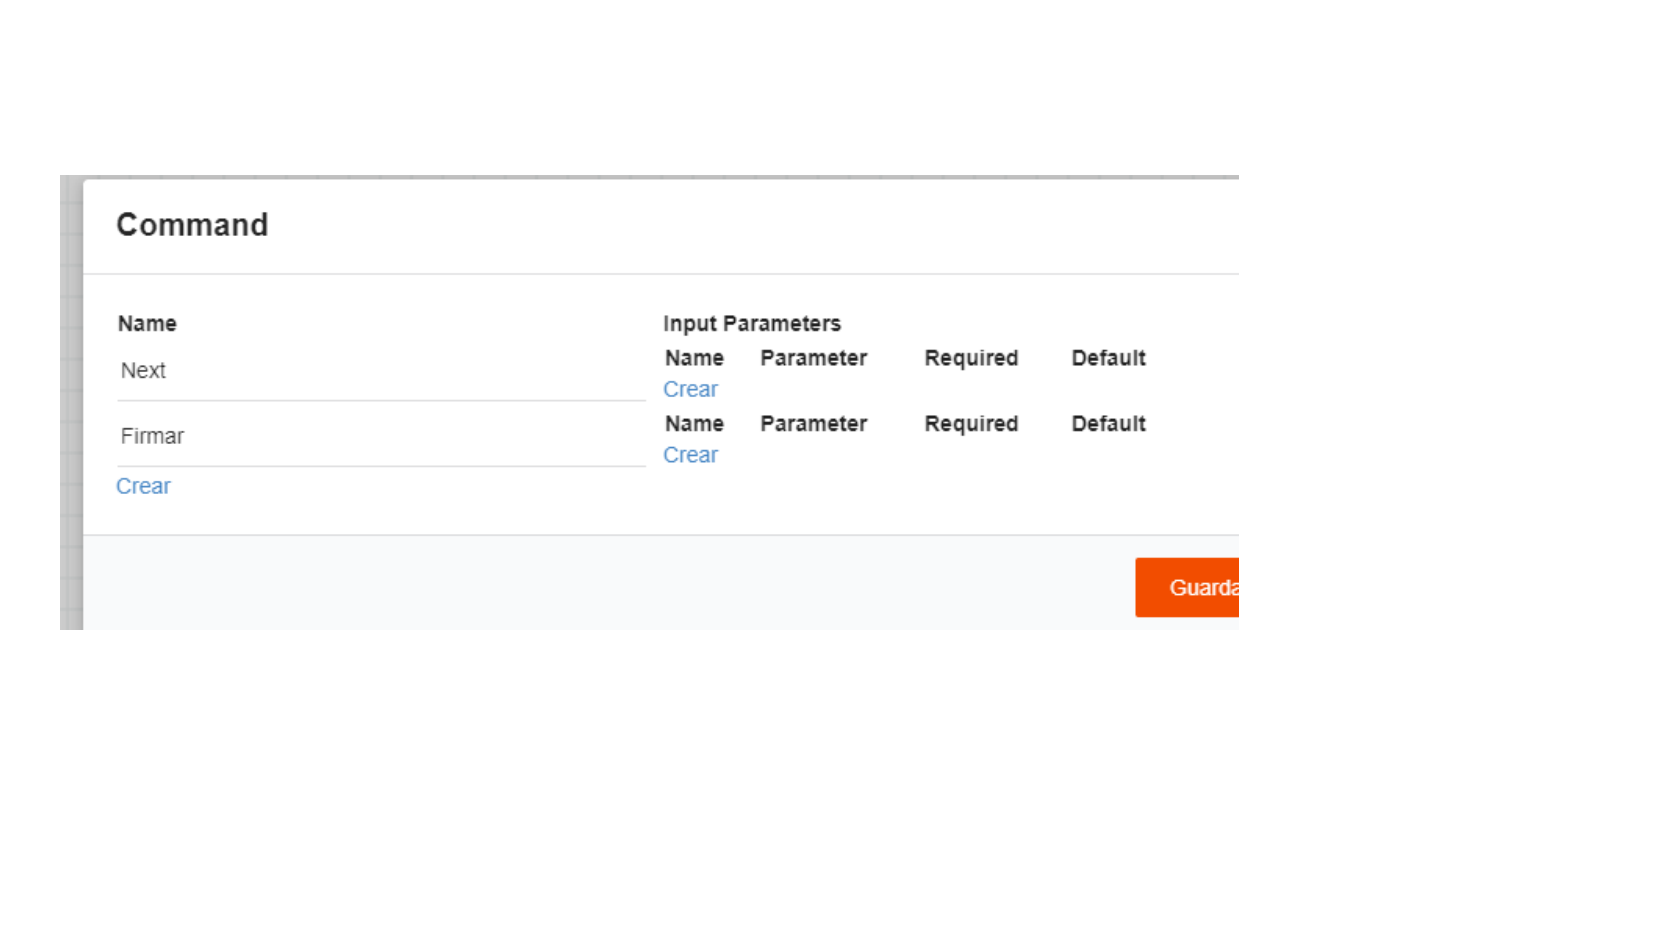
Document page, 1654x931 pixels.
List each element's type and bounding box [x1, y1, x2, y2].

picture [60, 175, 1239, 631]
